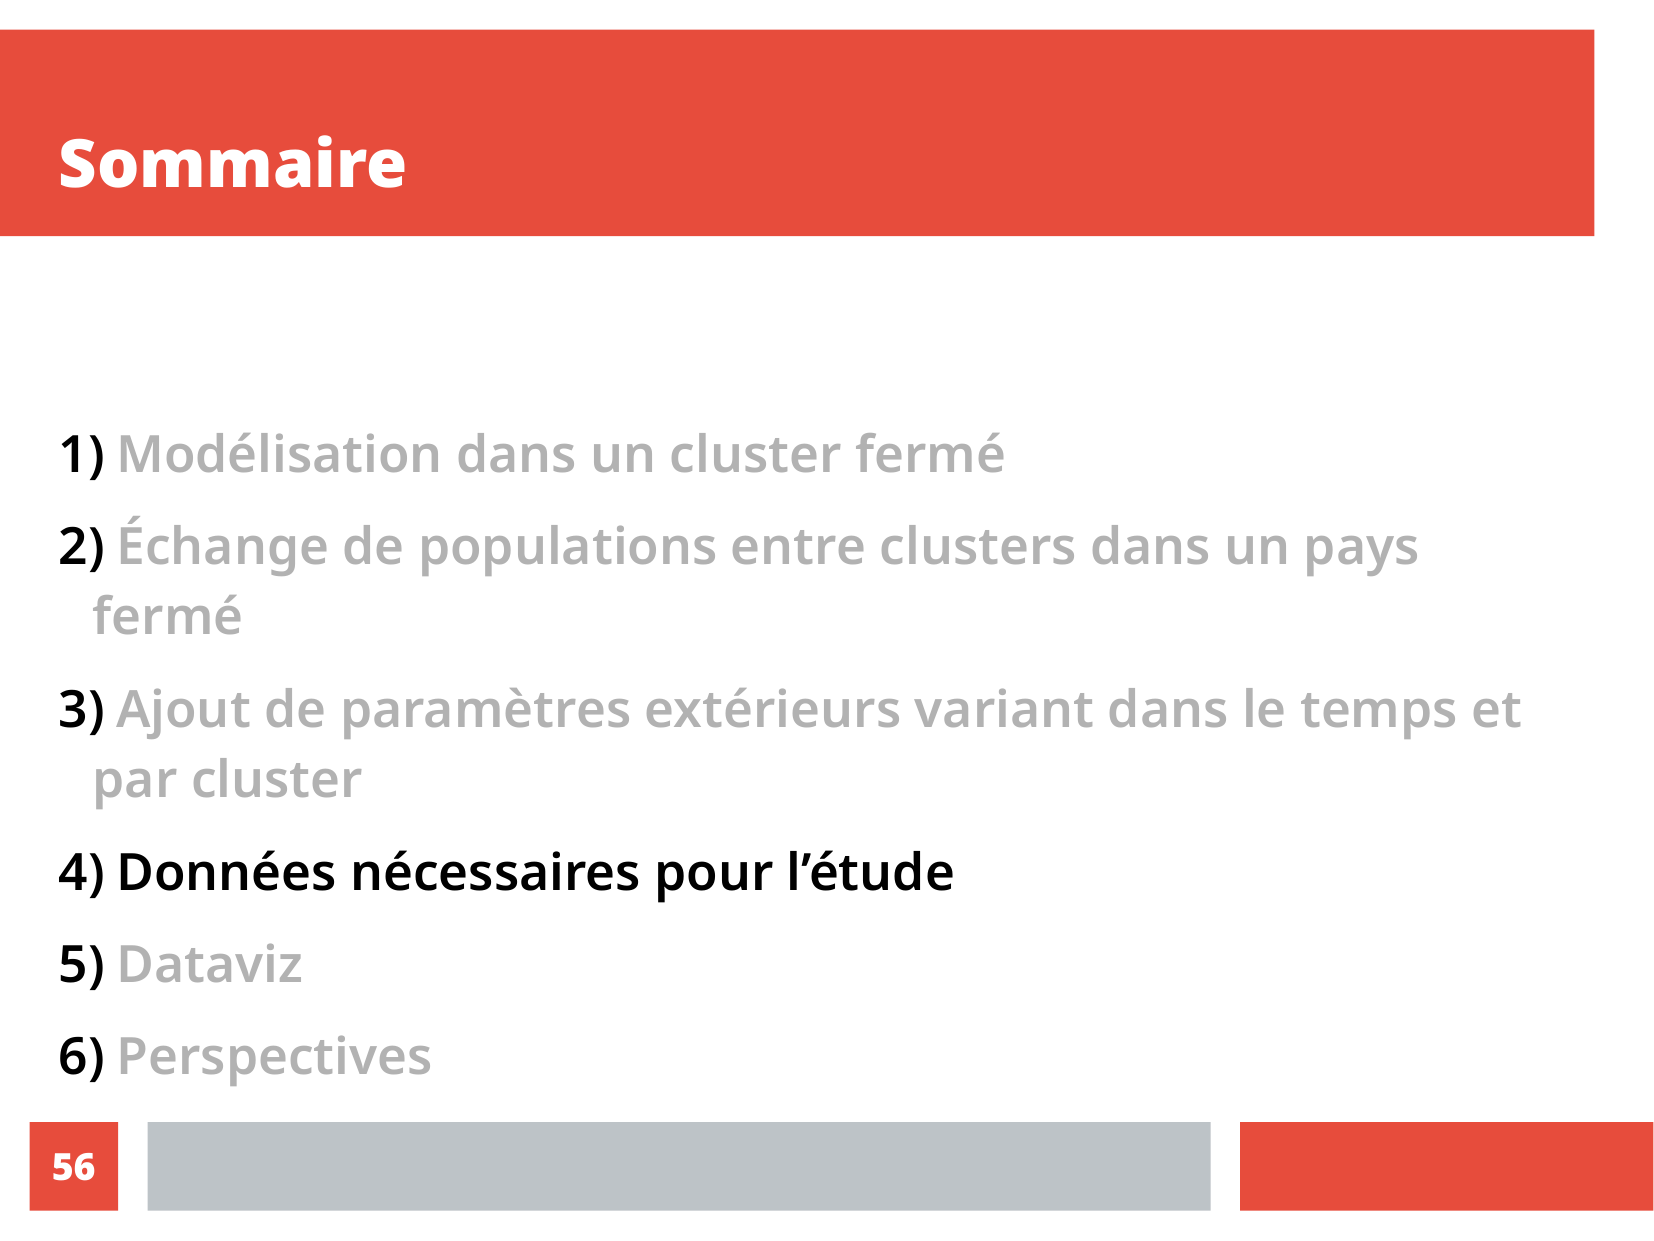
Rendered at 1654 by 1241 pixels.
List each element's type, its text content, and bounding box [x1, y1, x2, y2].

list Modélisation dans un cluster fermé Échange de populations entre clusters dans un pays fermé Ajout de paramètres extérieurs variant dans le temps et par cluster Données nécessaires pour l’étude Dataviz Perspectives [59, 324, 1565, 1093]
title Sommaire [59, 59, 1595, 207]
